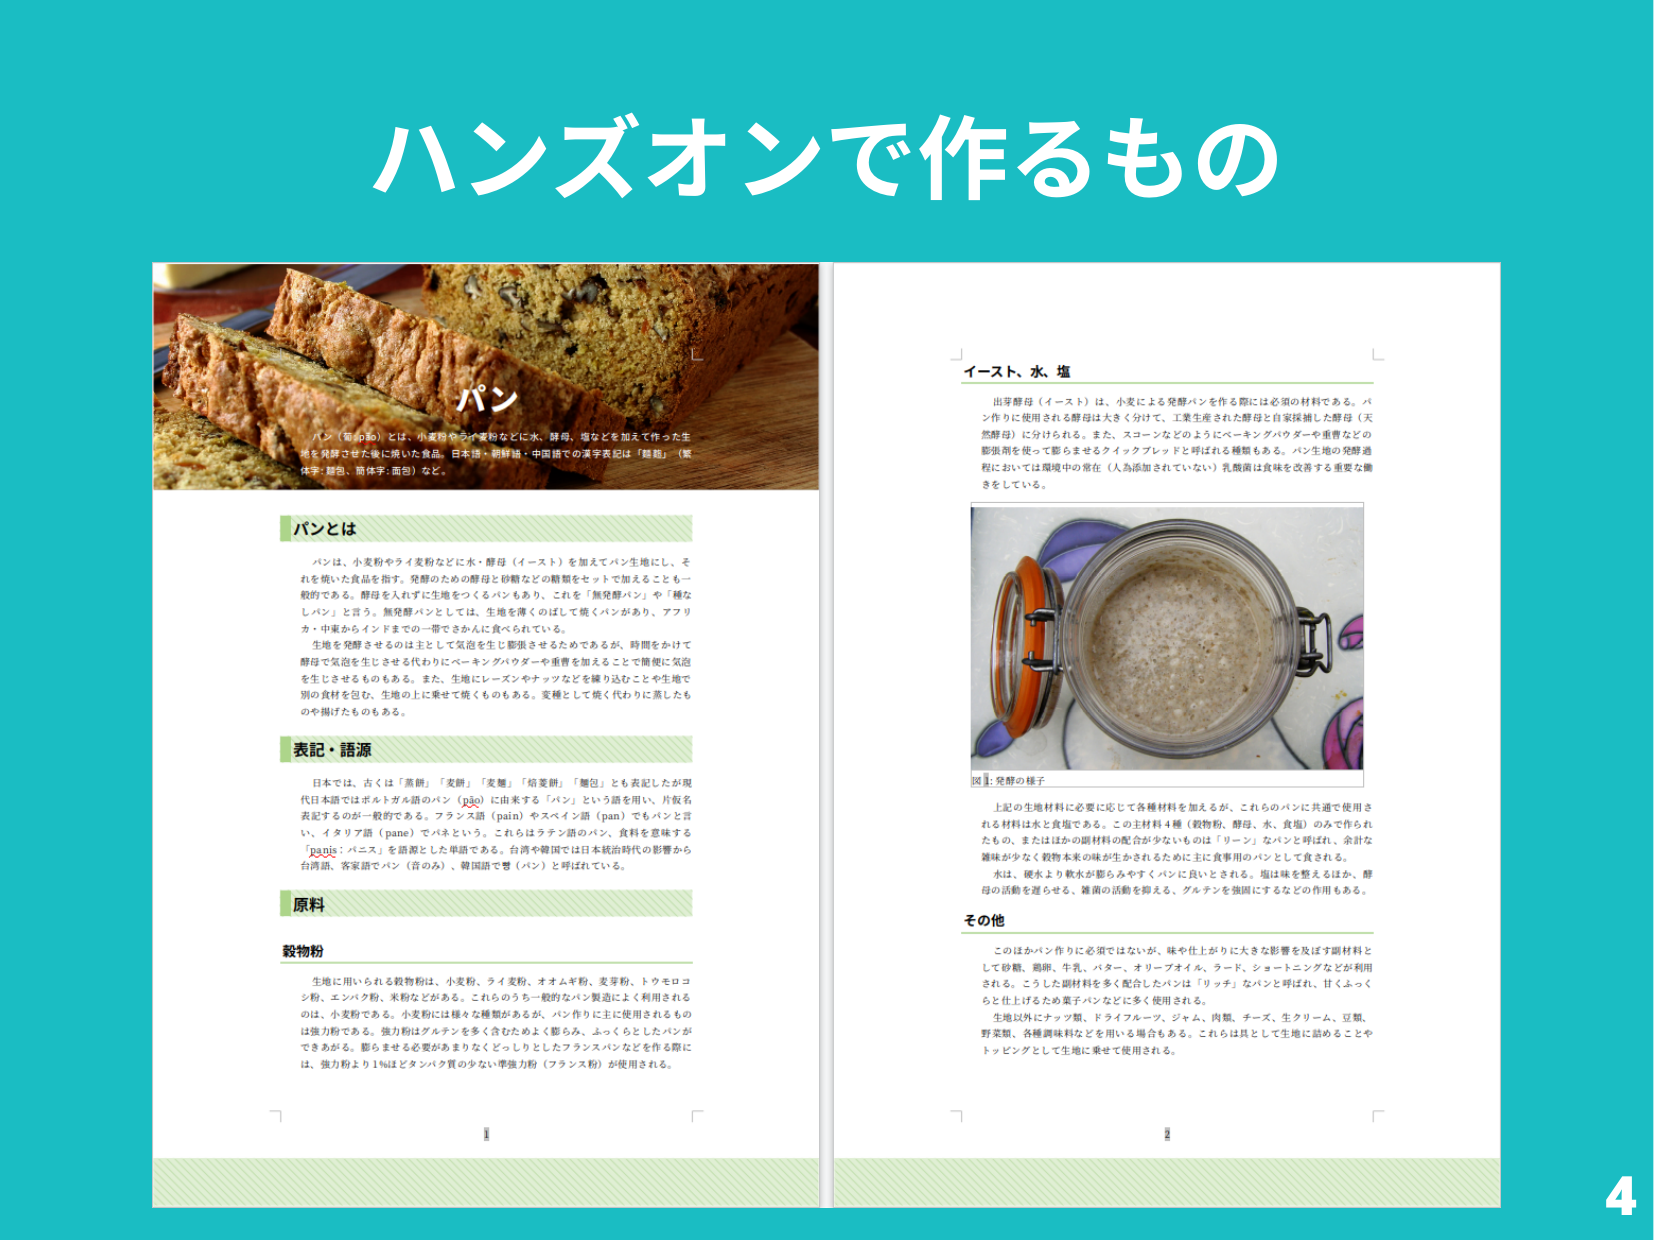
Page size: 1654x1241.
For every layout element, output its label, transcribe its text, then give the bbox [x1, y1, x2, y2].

title ハンズオンで作るもの [82, 49, 1571, 257]
picture [152, 262, 1501, 1208]
